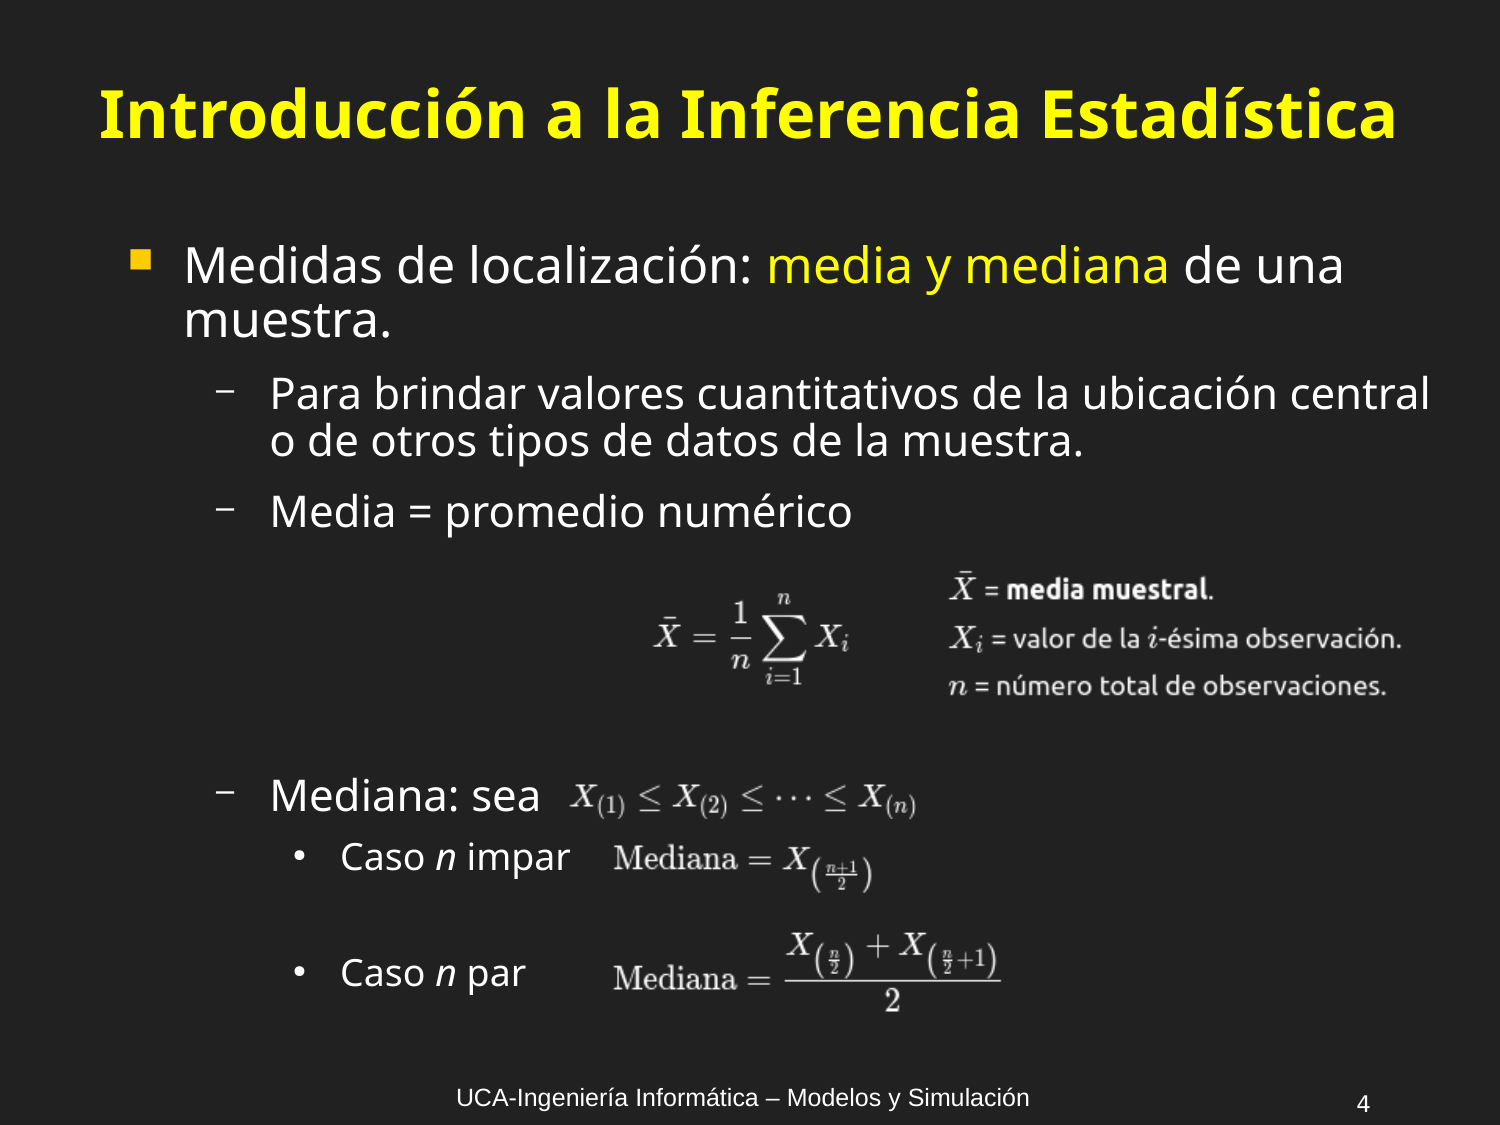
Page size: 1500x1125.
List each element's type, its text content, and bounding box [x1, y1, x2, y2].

picture [565, 750, 1031, 1037]
picture [937, 562, 1413, 722]
title Introducción a la Inferencia Estadística [75, 37, 1426, 188]
list Medidas de localización: media y mediana de una muestra. Para brindar valores cuantitativos de la ubicación central o de otros tipos de datos de la muestra. Media = promedio numérico Mediana: sea Caso n impar Caso n par [112, 232, 1463, 1051]
picture [637, 570, 899, 713]
